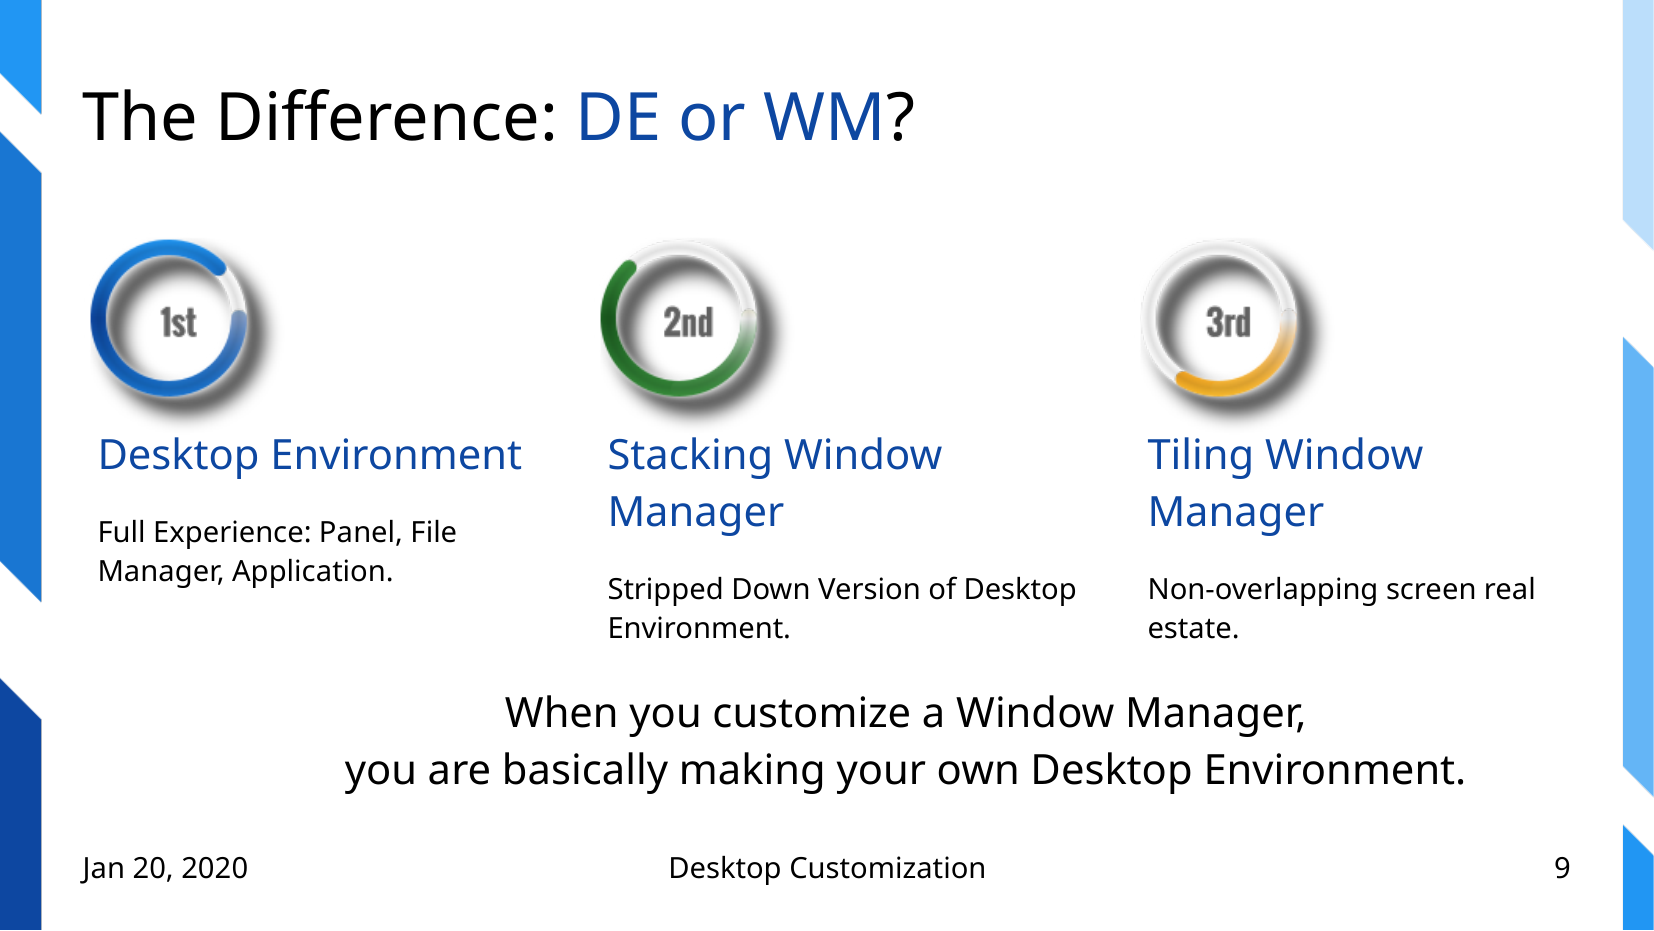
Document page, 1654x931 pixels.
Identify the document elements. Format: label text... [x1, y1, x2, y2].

title The Difference: DE or WM? [82, 37, 1571, 193]
picture [0, 0, 1654, 930]
list Stacking Window Manager Stripped Down Version of Desktop Environment. [607, 424, 1081, 665]
text_box When you customize a Window Manager, you are basically making your own Desktop Environment. [330, 675, 1355, 796]
list Tiling Window Manager Non-overlapping screen real estate. [1147, 424, 1576, 666]
list Desktop Environment Full Experience: Panel, File Manager, Application. [97, 424, 548, 666]
